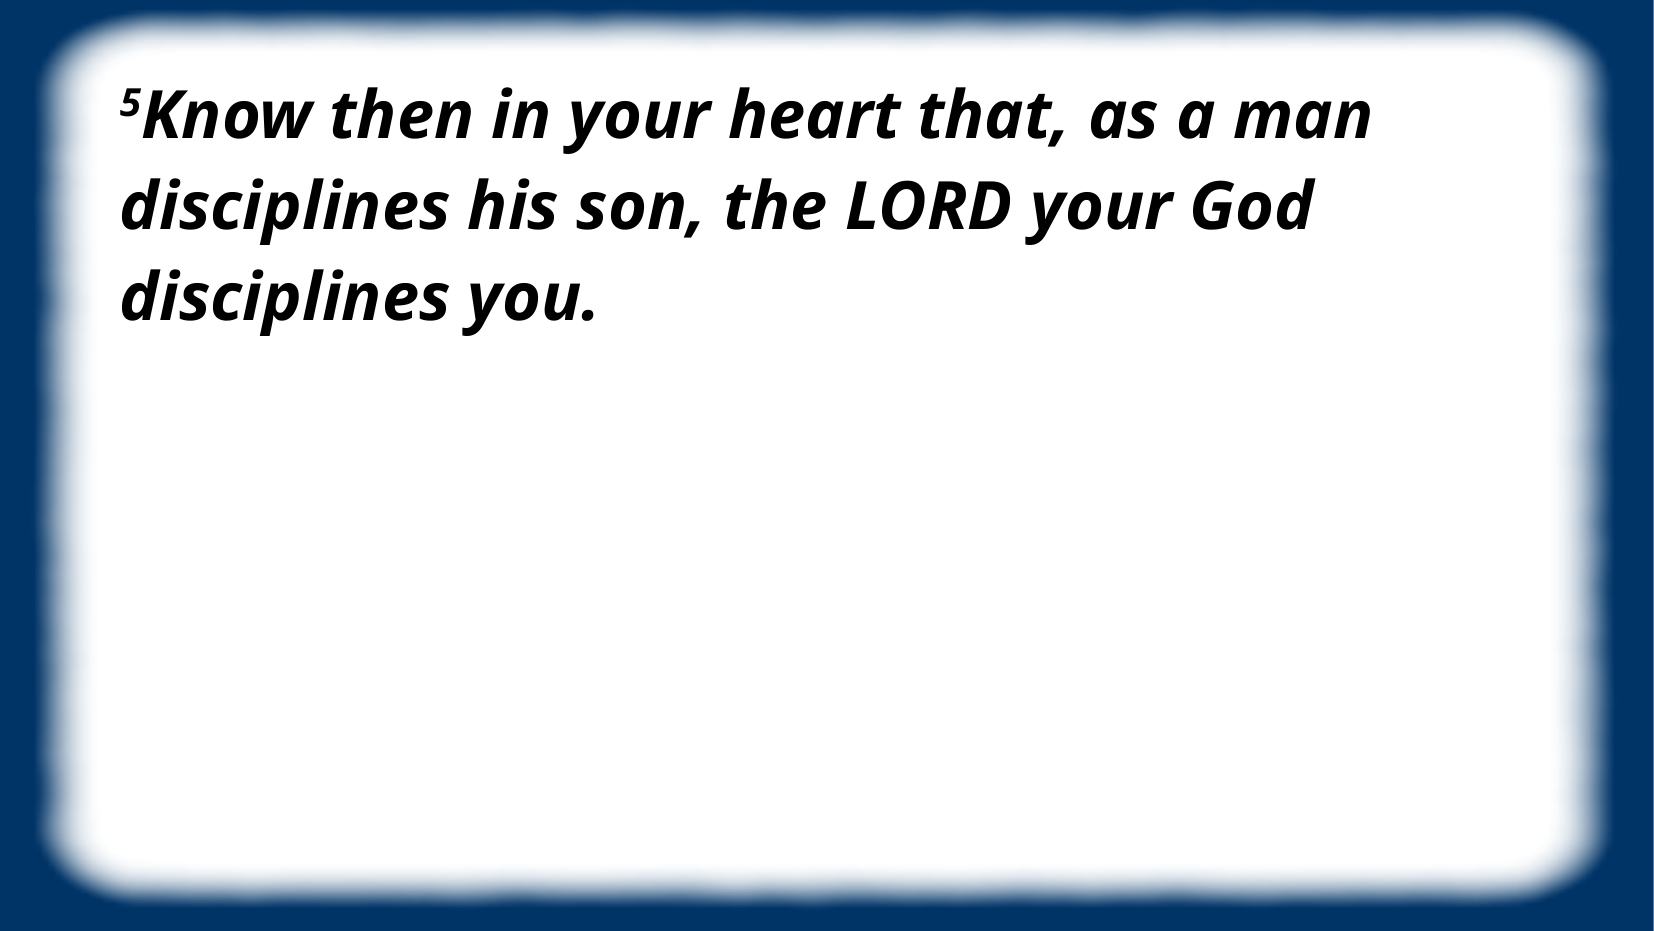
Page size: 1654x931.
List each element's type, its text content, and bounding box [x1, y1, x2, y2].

text_box 5Know then in your heart that, as a man disciplines his son, the LORD your God disciplines you. [105, 60, 1546, 342]
picture [0, 0, 1654, 931]
